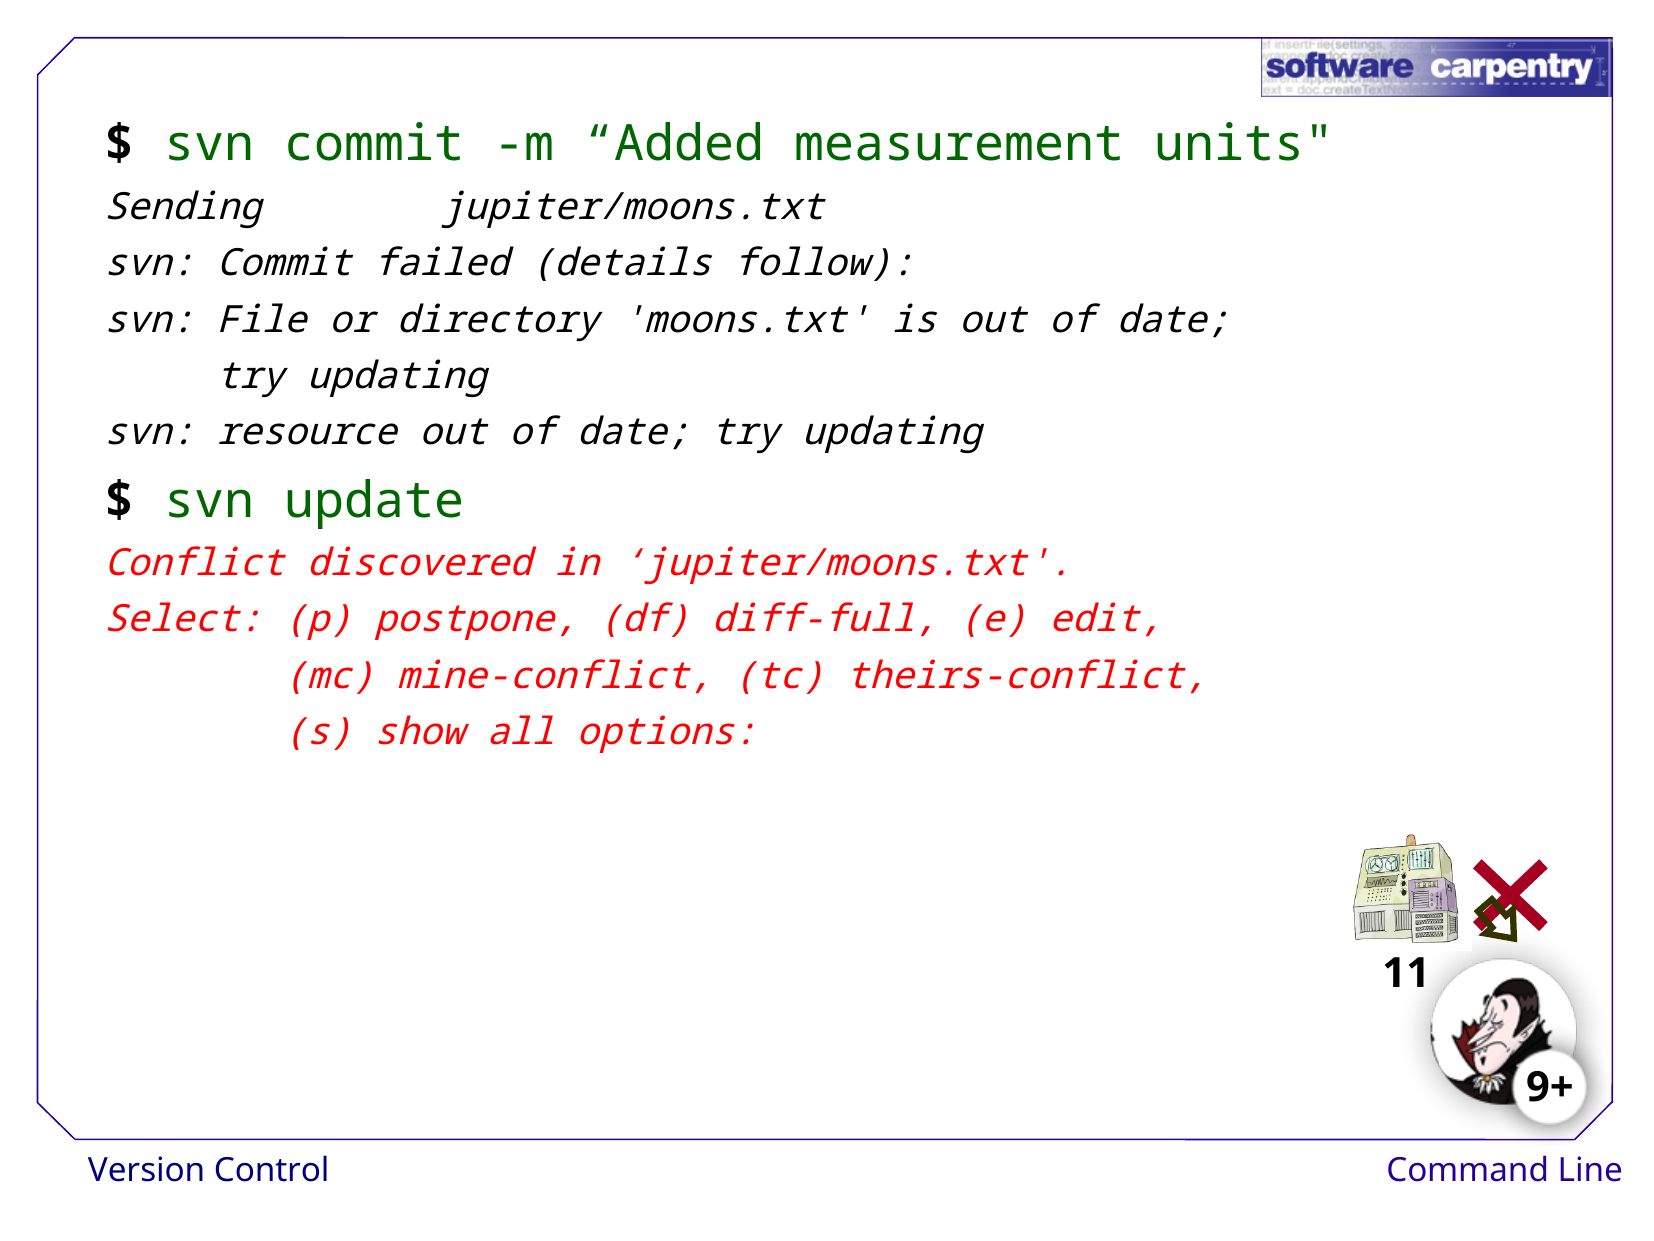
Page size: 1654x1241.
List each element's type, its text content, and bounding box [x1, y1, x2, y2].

picture [1341, 822, 1618, 1146]
text_box $ svn commit -m “Added measurement units" Sending jupiter/moons.txt svn: Commit failed (details follow): svn: File or directory 'moons.txt' is out of date; try updating svn: resource out of date; try updating $ svn update Conflict discovered in ‘jupiter/moons.txt'. Select: (p) postpone, (df) diff-full, (e) edit, (mc) mine-conflict, (tc) theirs-conflict, (s) show all options: [89, 88, 1572, 1128]
picture [1495, 926, 1510, 934]
text_box 11 [1361, 942, 1452, 1005]
picture [1261, 39, 1613, 97]
text_box 9+ [1505, 1057, 1595, 1119]
